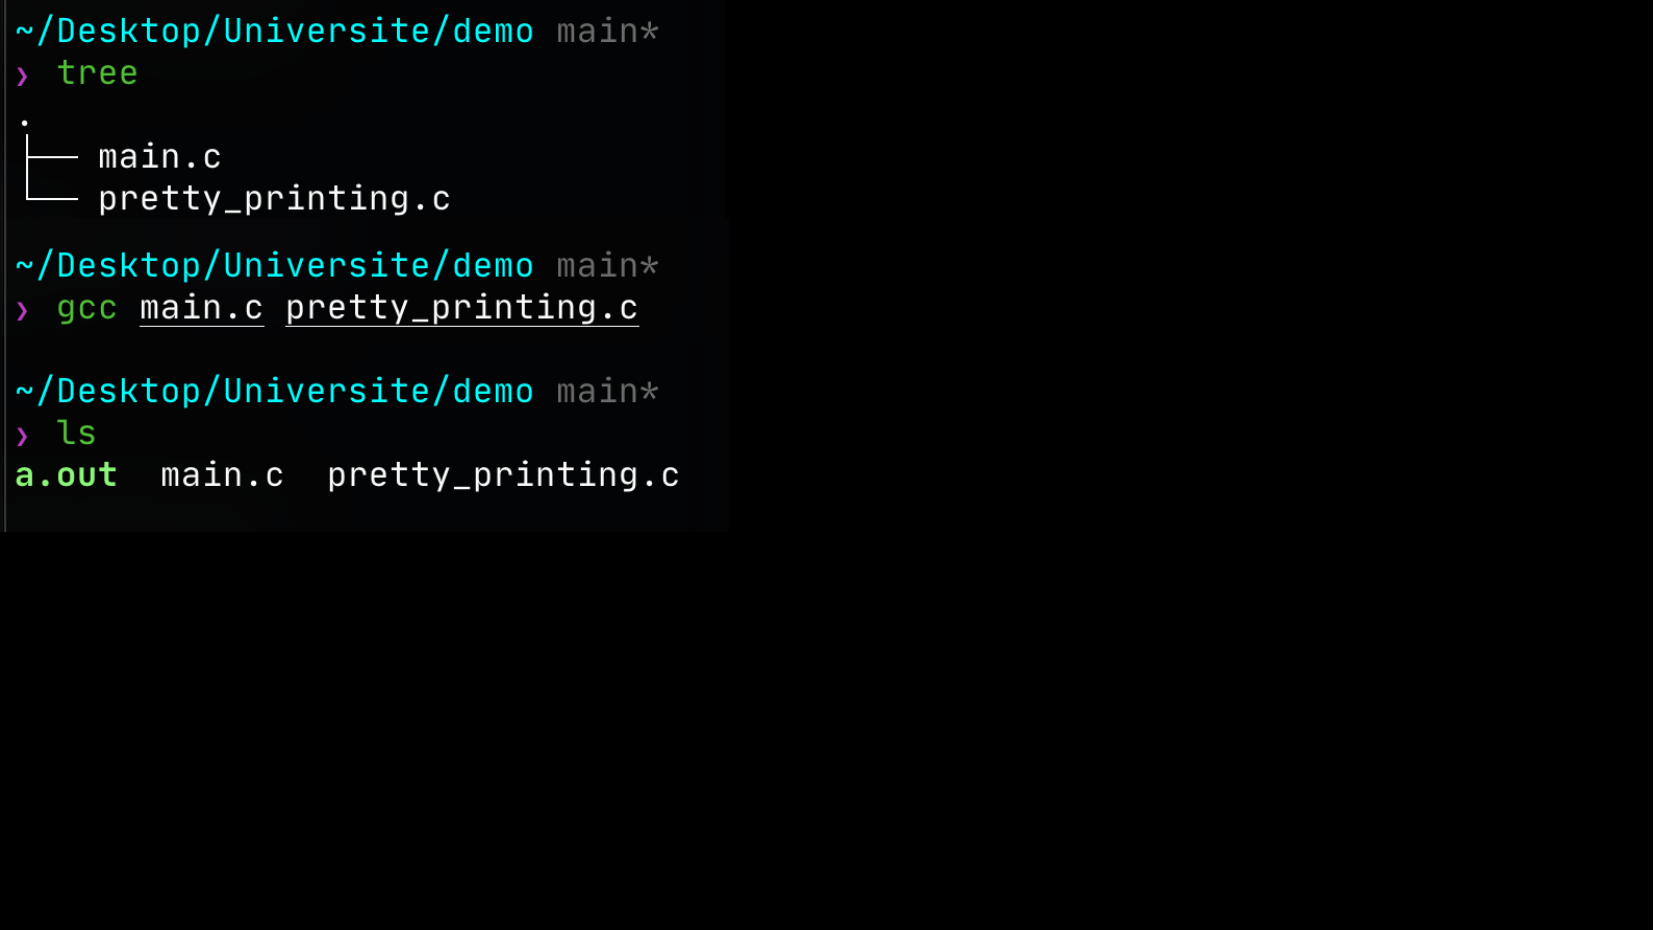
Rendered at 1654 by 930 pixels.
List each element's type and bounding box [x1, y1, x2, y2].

picture [0, 0, 729, 532]
